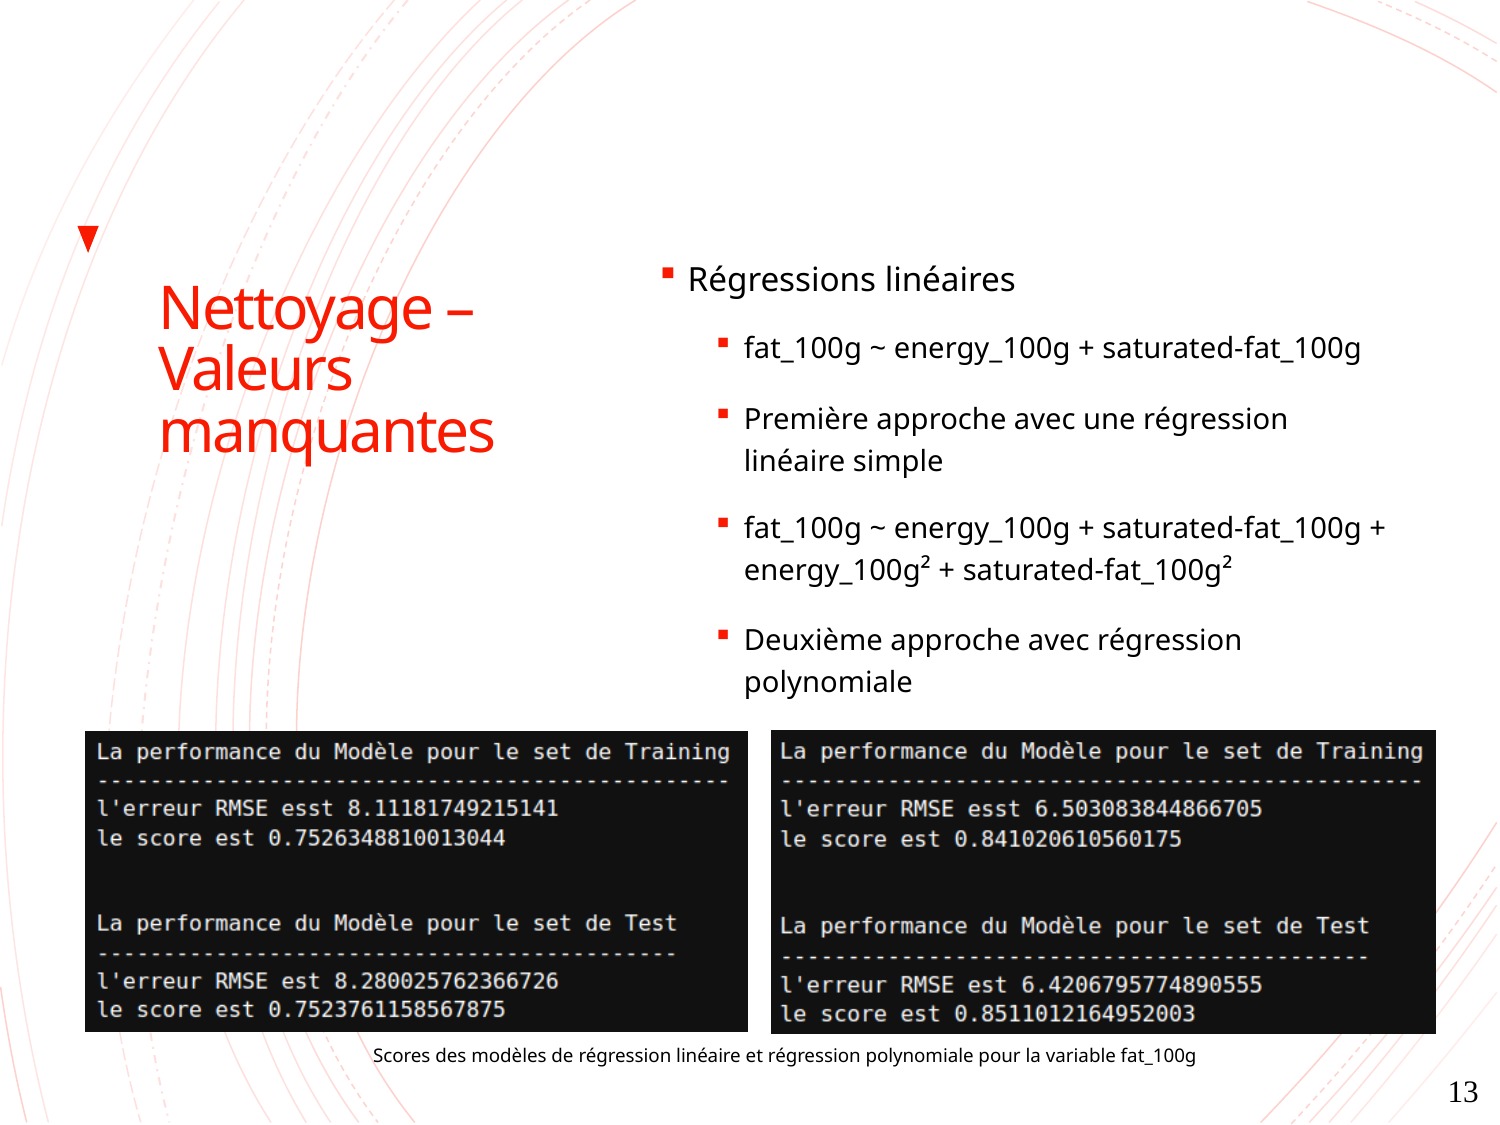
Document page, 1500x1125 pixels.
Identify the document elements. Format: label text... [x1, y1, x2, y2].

text_box <numéro> [1432, 1064, 1494, 1120]
text_box [77, 225, 99, 253]
picture [85, 731, 748, 1033]
text_box Scores des modèles de régression linéaire et régression polynomiale pour la variable fat_100g [195, 1031, 1373, 1091]
list Régressions linéaires fat_100g ~ energy_100g + saturated-fat_100g Première approche avec une régression linéaire simple fat_100g ~ energy_100g + saturated-fat_100g + energy_100g² + saturated-fat_100g² Deuxième approche avec régression polynomiale [644, 242, 1403, 993]
picture [771, 730, 1436, 1034]
title Nettoyage – Valeurs manquantes [121, 242, 584, 731]
